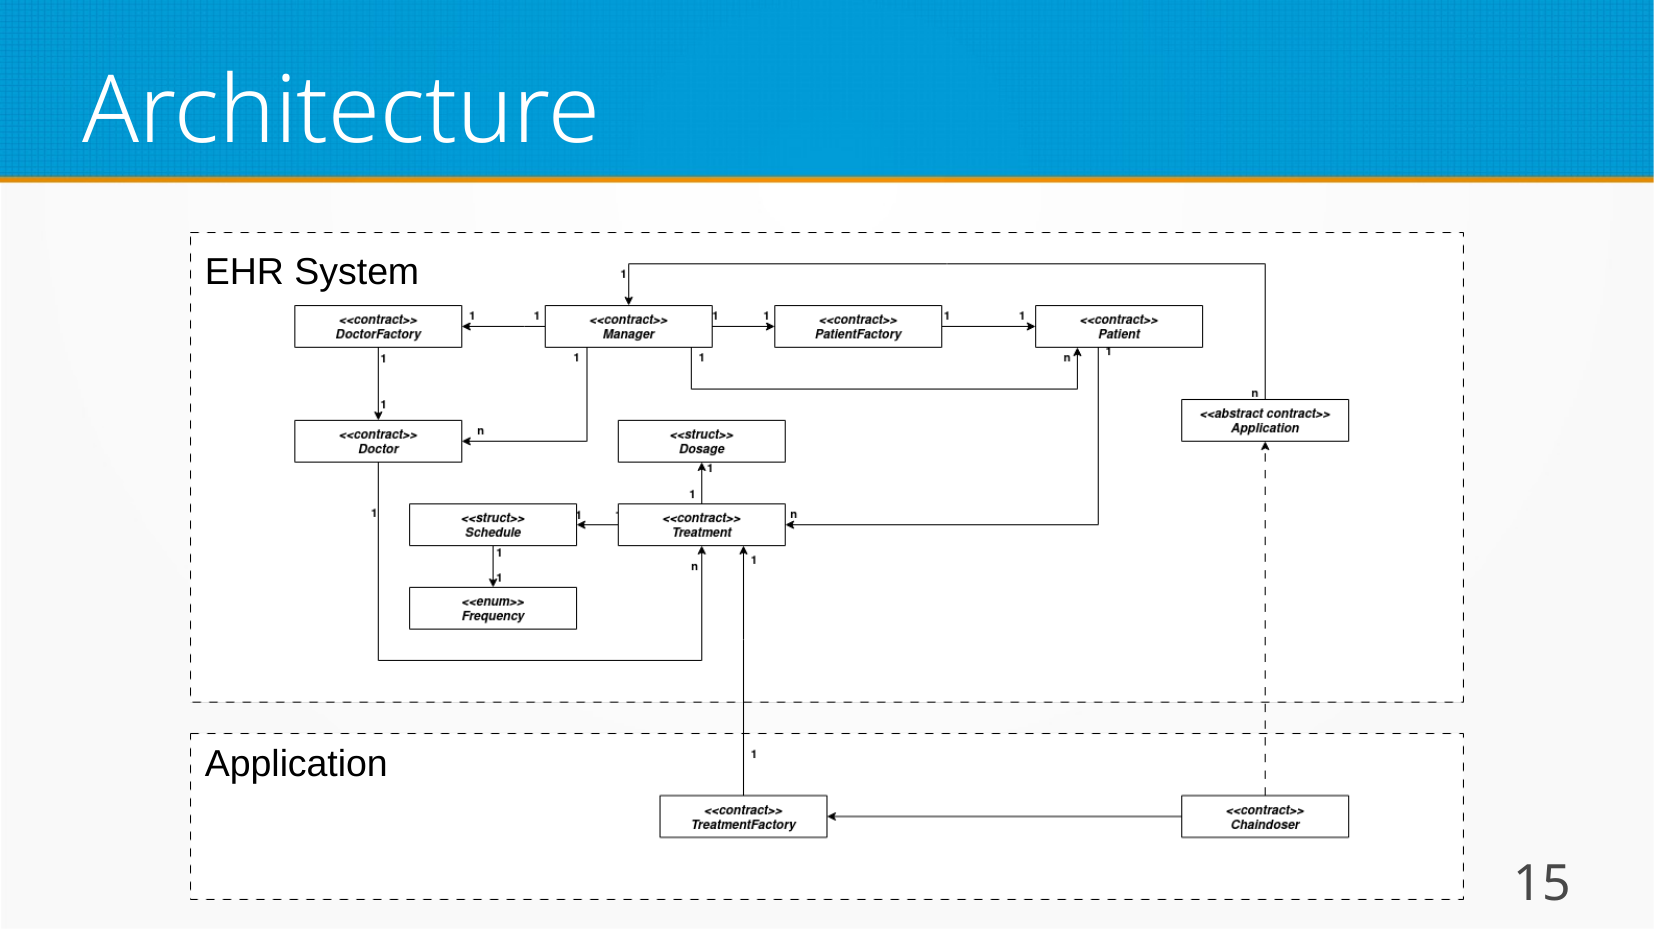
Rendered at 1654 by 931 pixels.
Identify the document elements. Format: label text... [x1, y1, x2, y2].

text_box EHR System [190, 243, 435, 301]
text_box Application [190, 735, 403, 792]
picture [0, 175, 1654, 931]
title Architecture [82, 14, 1571, 171]
